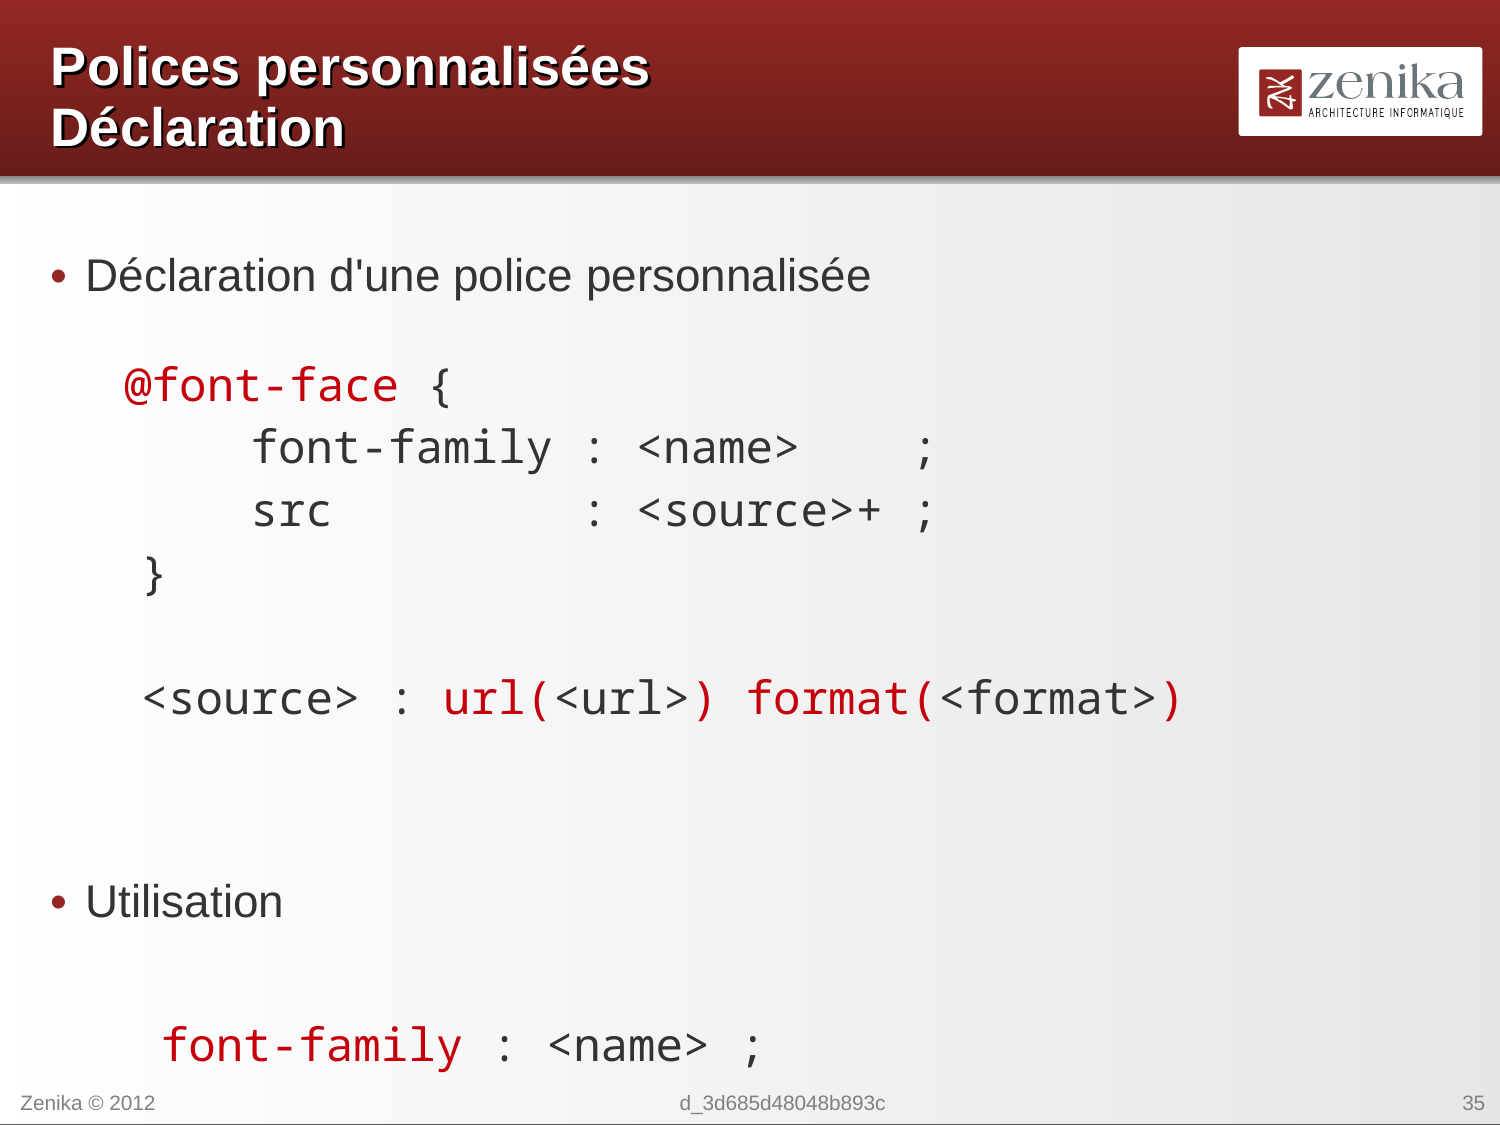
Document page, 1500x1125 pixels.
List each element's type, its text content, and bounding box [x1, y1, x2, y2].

picture [1257, 58, 1464, 125]
title Polices personnalisées Déclaration [50, 15, 1206, 180]
list Déclaration d'une police personnalisée @font-face { font-family : <name> ; src : <source>+ ; } <source> : url(<url>) format(<format>) Utilisation font-family : <name> ; [50, 249, 1435, 1079]
